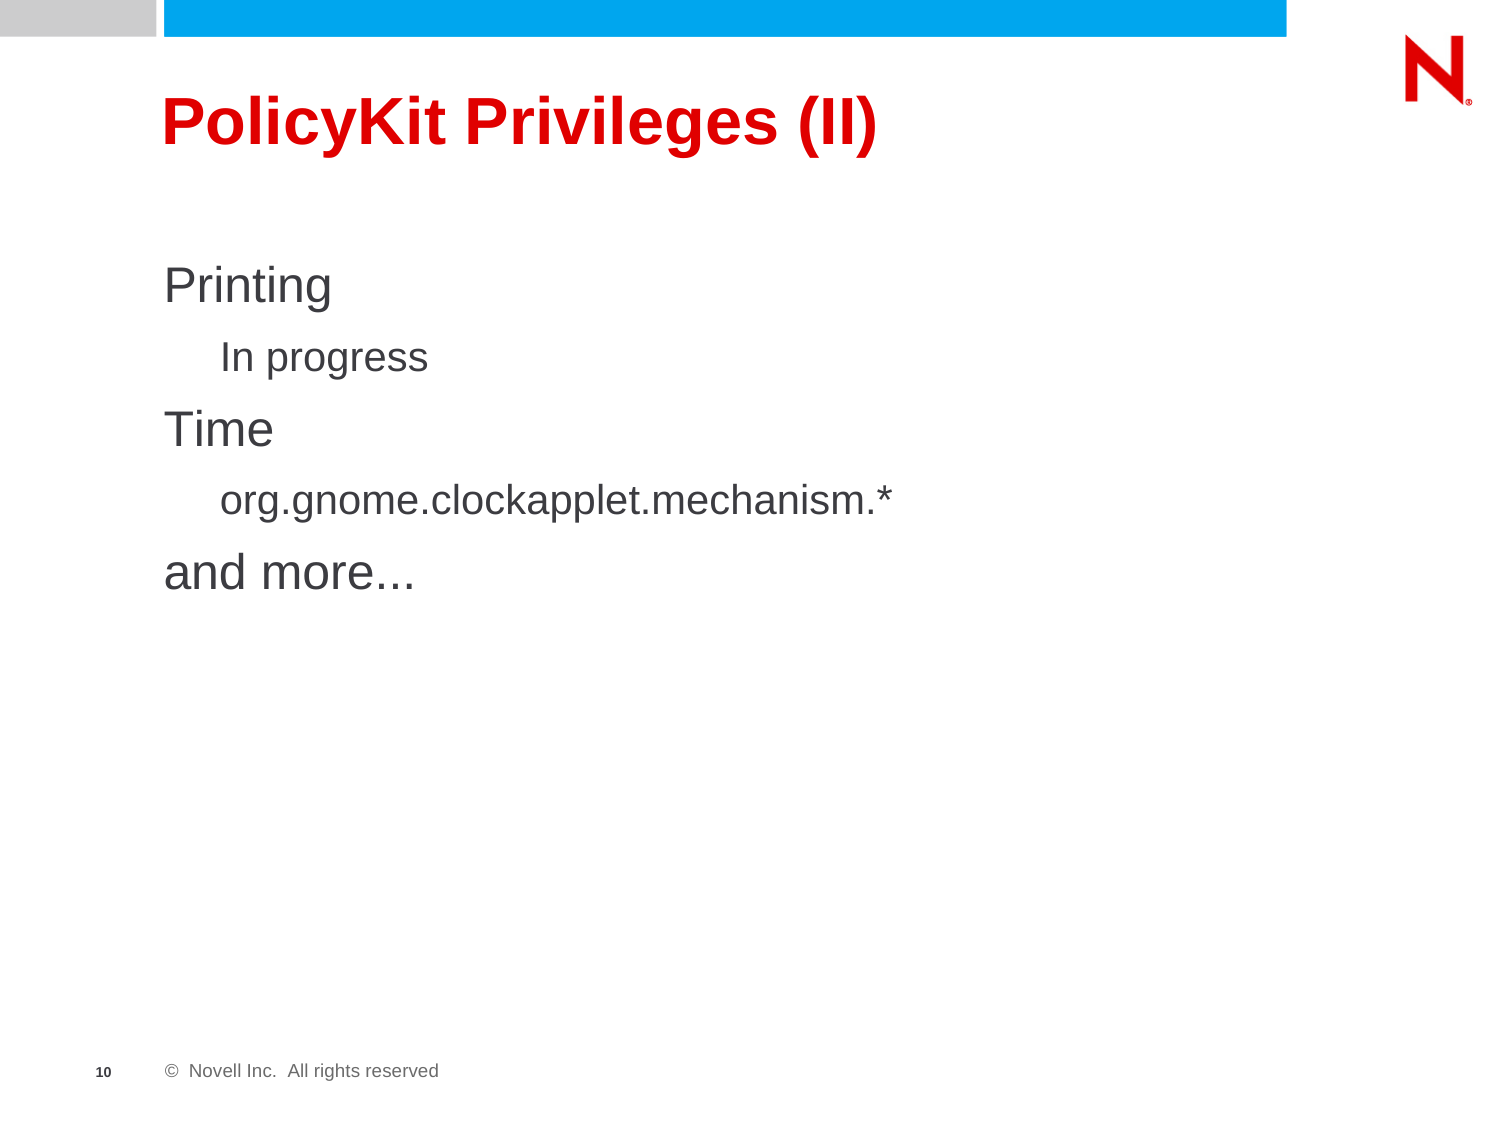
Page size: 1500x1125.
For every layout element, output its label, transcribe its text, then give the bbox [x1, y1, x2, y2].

title PolicyKit Privileges (II) [161, 41, 1383, 205]
list Printing In progress Time org.gnome.clockapplet.mechanism.* and more... [163, 254, 1404, 986]
picture [1403, 32, 1473, 107]
